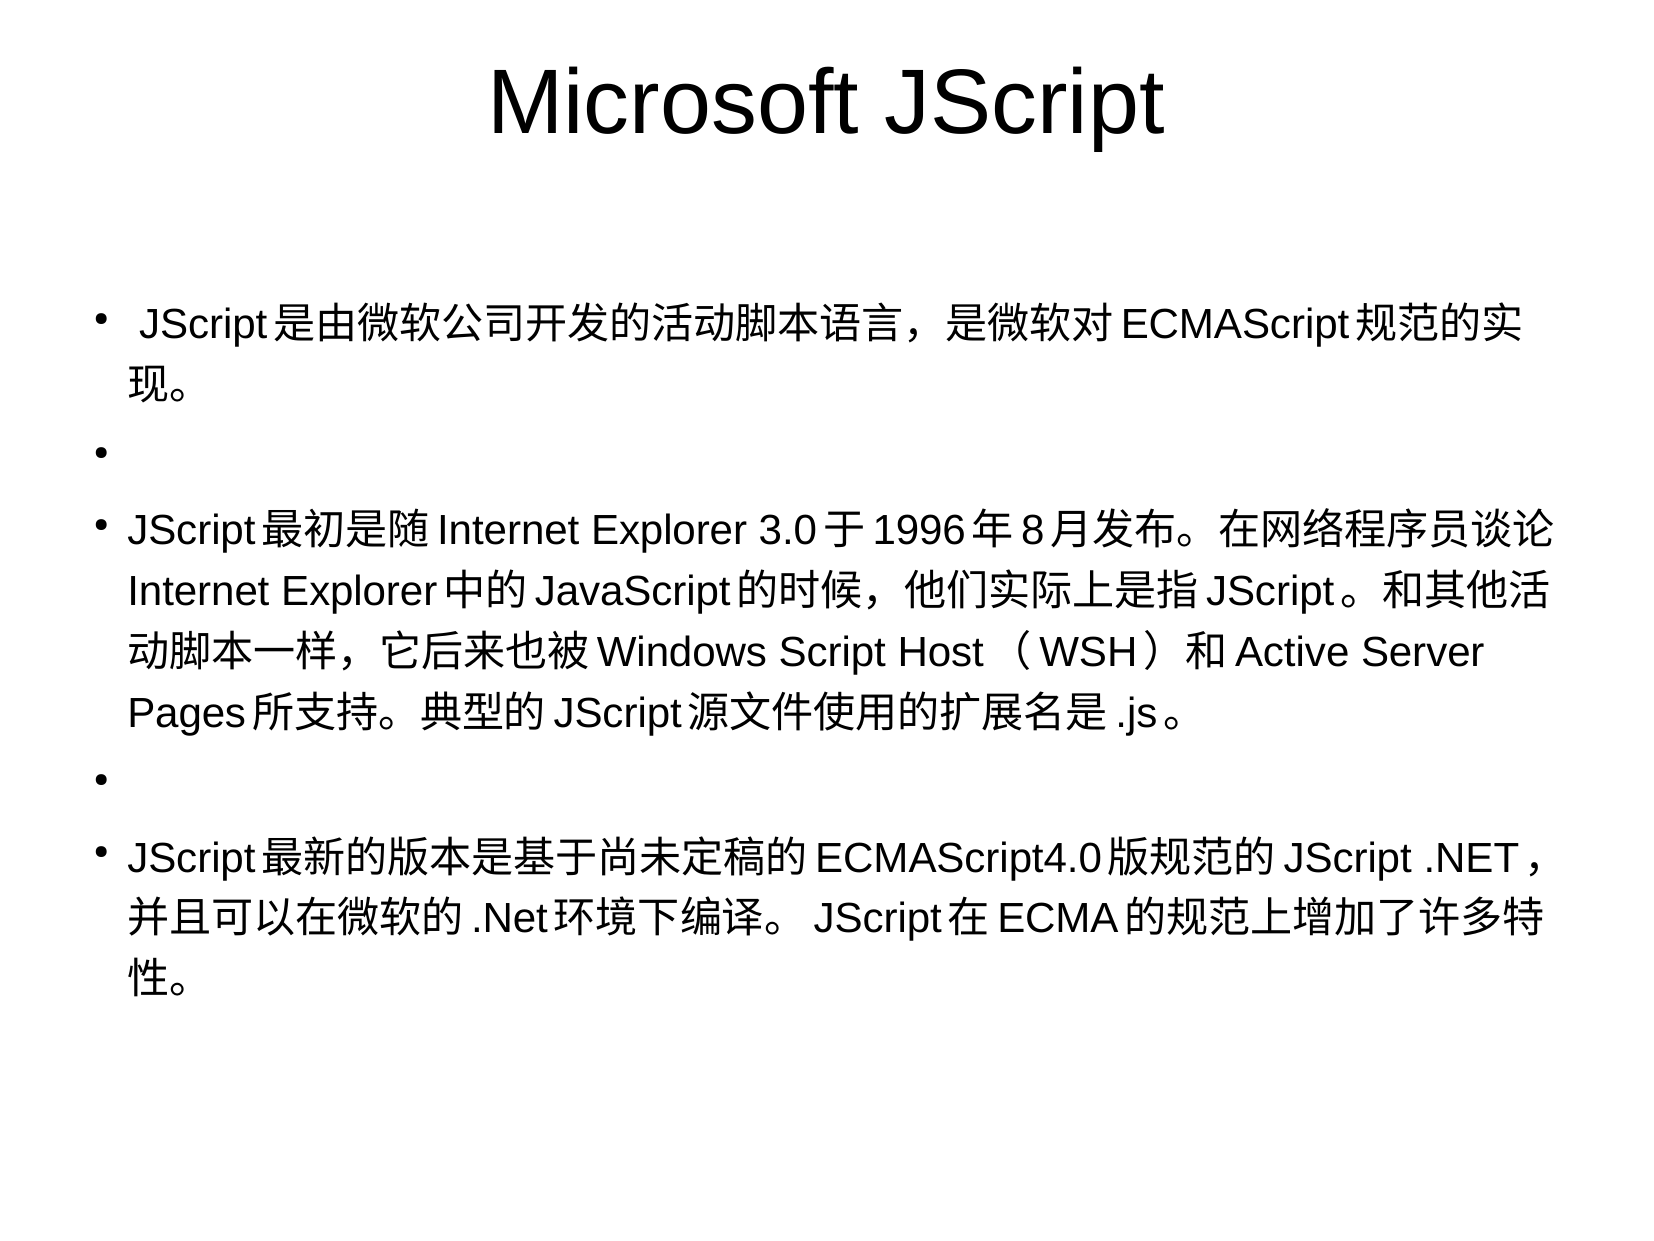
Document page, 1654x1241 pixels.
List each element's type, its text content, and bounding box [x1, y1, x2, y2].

list JScript是由微软公司开发的活动脚本语言，是微软对ECMAScript规范的实现。 JScript最初是随Internet Explorer 3.0于1996年8月发布。在网络程序员谈论Internet Explorer中的JavaScript的时候，他们实际上是指JScript。和其他活动脚本一样，它后来也被Windows Script Host（WSH）和Active Server Pages所支持。典型的JScript源文件使用的扩展名是.js。 JScript最新的版本是基于尚未定稿的ECMAScript4.0版规范的JScript .NET，并且可以在微软的.Net环境下编译。JScript在ECMA的规范上增加了许多特性。 [82, 290, 1571, 1010]
title Microsoft JScript [82, 49, 1571, 257]
